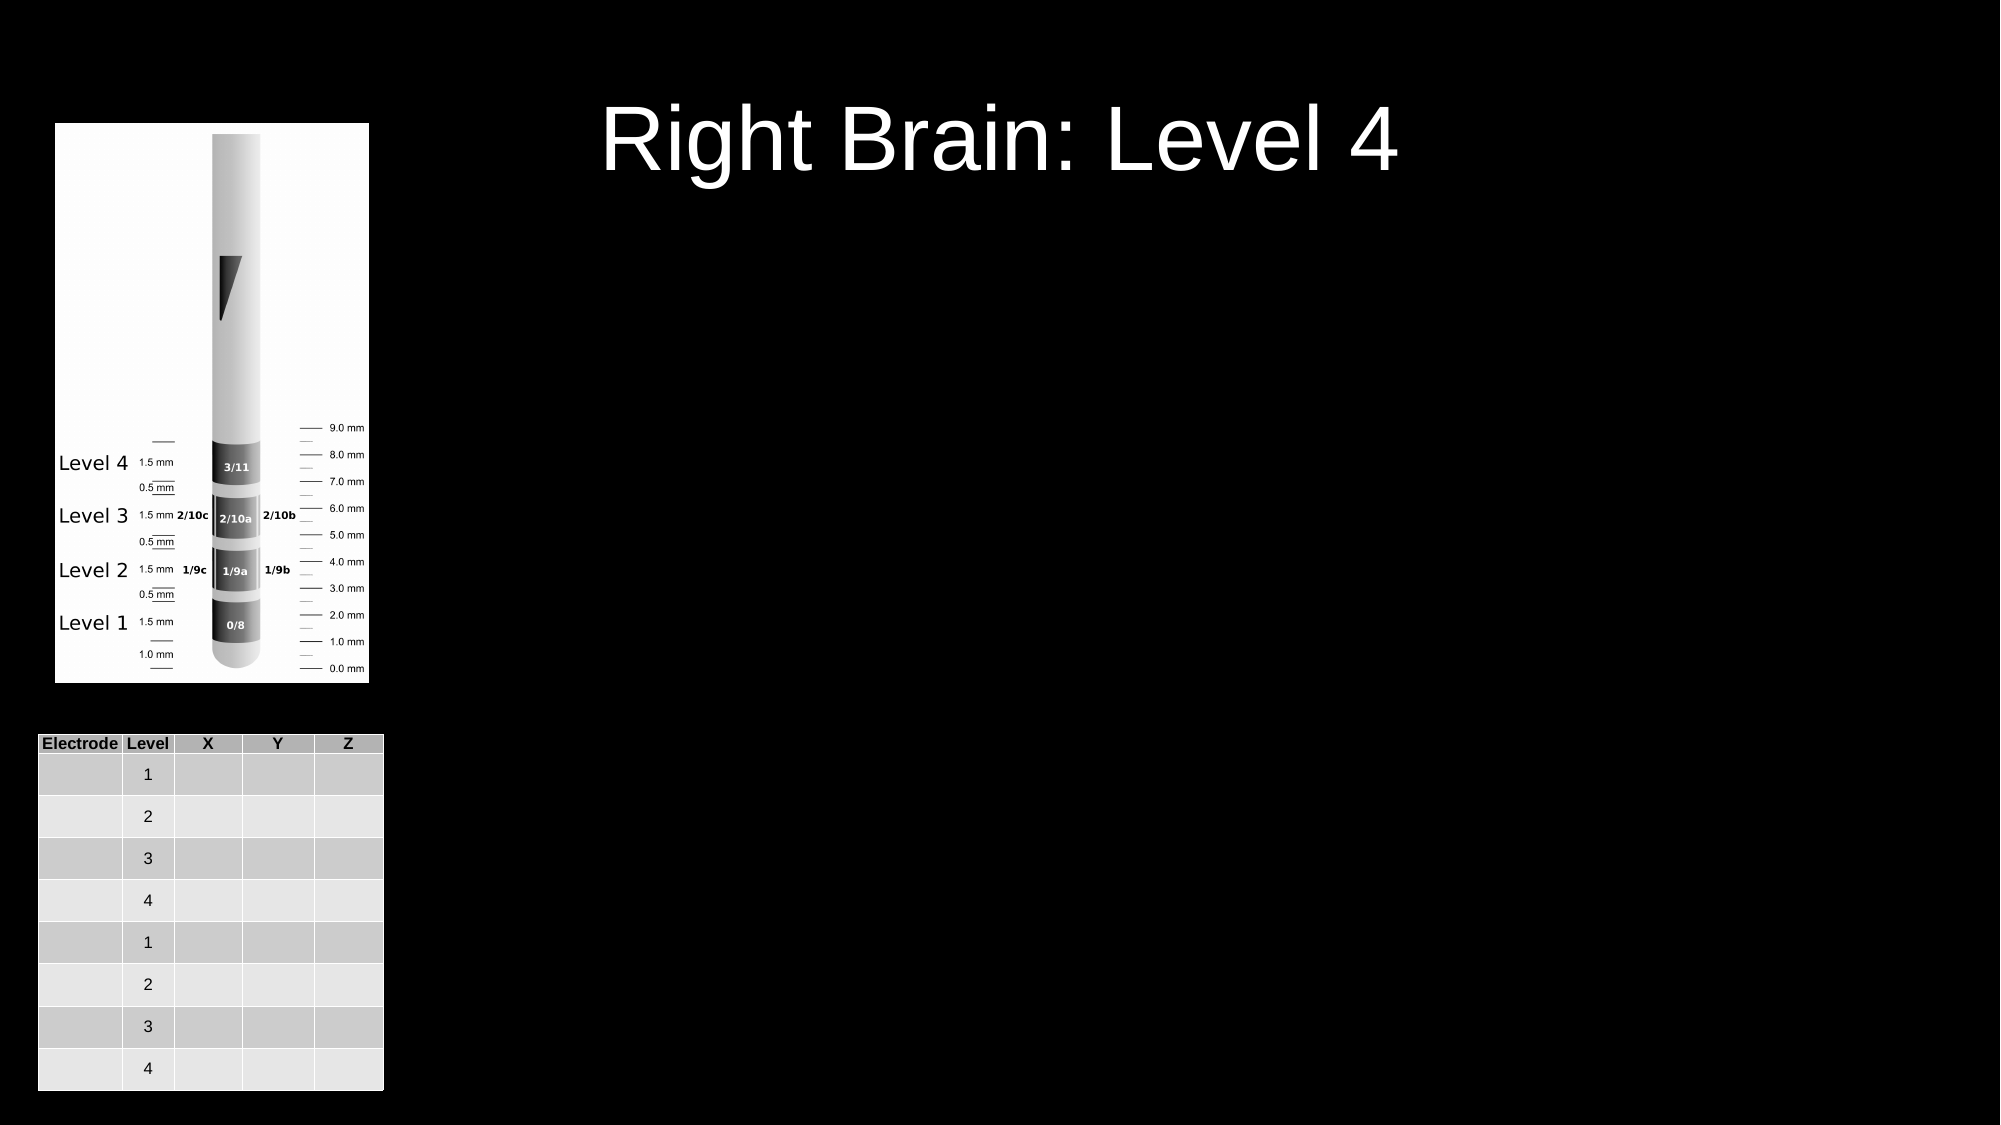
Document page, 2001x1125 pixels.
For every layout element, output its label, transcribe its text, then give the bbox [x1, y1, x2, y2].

table_cell [243, 796, 314, 837]
table_cell 3 [123, 838, 174, 879]
table_cell 1 [123, 922, 174, 963]
table_cell [243, 754, 314, 795]
table_cell [175, 922, 242, 963]
table_cell [175, 1049, 242, 1090]
table_cell 1 [123, 754, 174, 795]
table_cell [175, 796, 242, 837]
table_cell [315, 922, 383, 963]
table_header Z [315, 735, 383, 753]
table_cell [315, 1049, 383, 1090]
table_cell 4 [123, 880, 174, 921]
table_cell [175, 1007, 242, 1048]
title Right Brain: Level 4 [99, 44, 1900, 233]
table_cell [175, 964, 242, 1006]
table_cell 2 [123, 796, 174, 837]
table_cell [315, 838, 383, 879]
table_cell [315, 1007, 383, 1048]
table_cell [243, 1049, 314, 1090]
table_header Electrode [39, 735, 122, 753]
table_header Level [123, 735, 174, 753]
table_cell [315, 880, 383, 921]
table_cell [175, 880, 242, 921]
table_cell [175, 754, 242, 795]
table_header X [175, 735, 242, 753]
table_cell [243, 964, 314, 1006]
table_cell [39, 796, 122, 837]
table_cell 4 [123, 1049, 174, 1090]
table_cell [39, 1049, 122, 1090]
table_cell [243, 880, 314, 921]
table_cell 2 [123, 964, 174, 1006]
table_cell [175, 838, 242, 879]
table_cell [39, 922, 122, 963]
table_cell [315, 796, 383, 837]
table_cell 3 [123, 1007, 174, 1048]
table_cell [39, 1007, 122, 1048]
table_cell [39, 880, 122, 921]
table_cell [39, 754, 122, 795]
table_cell [39, 838, 122, 879]
table_cell [243, 1007, 314, 1048]
table_cell [315, 754, 383, 795]
picture [55, 123, 369, 683]
table_cell [243, 838, 314, 879]
table_cell [243, 922, 314, 963]
table_cell [315, 964, 383, 1006]
table_header Y [243, 735, 314, 753]
table_cell [39, 964, 122, 1006]
